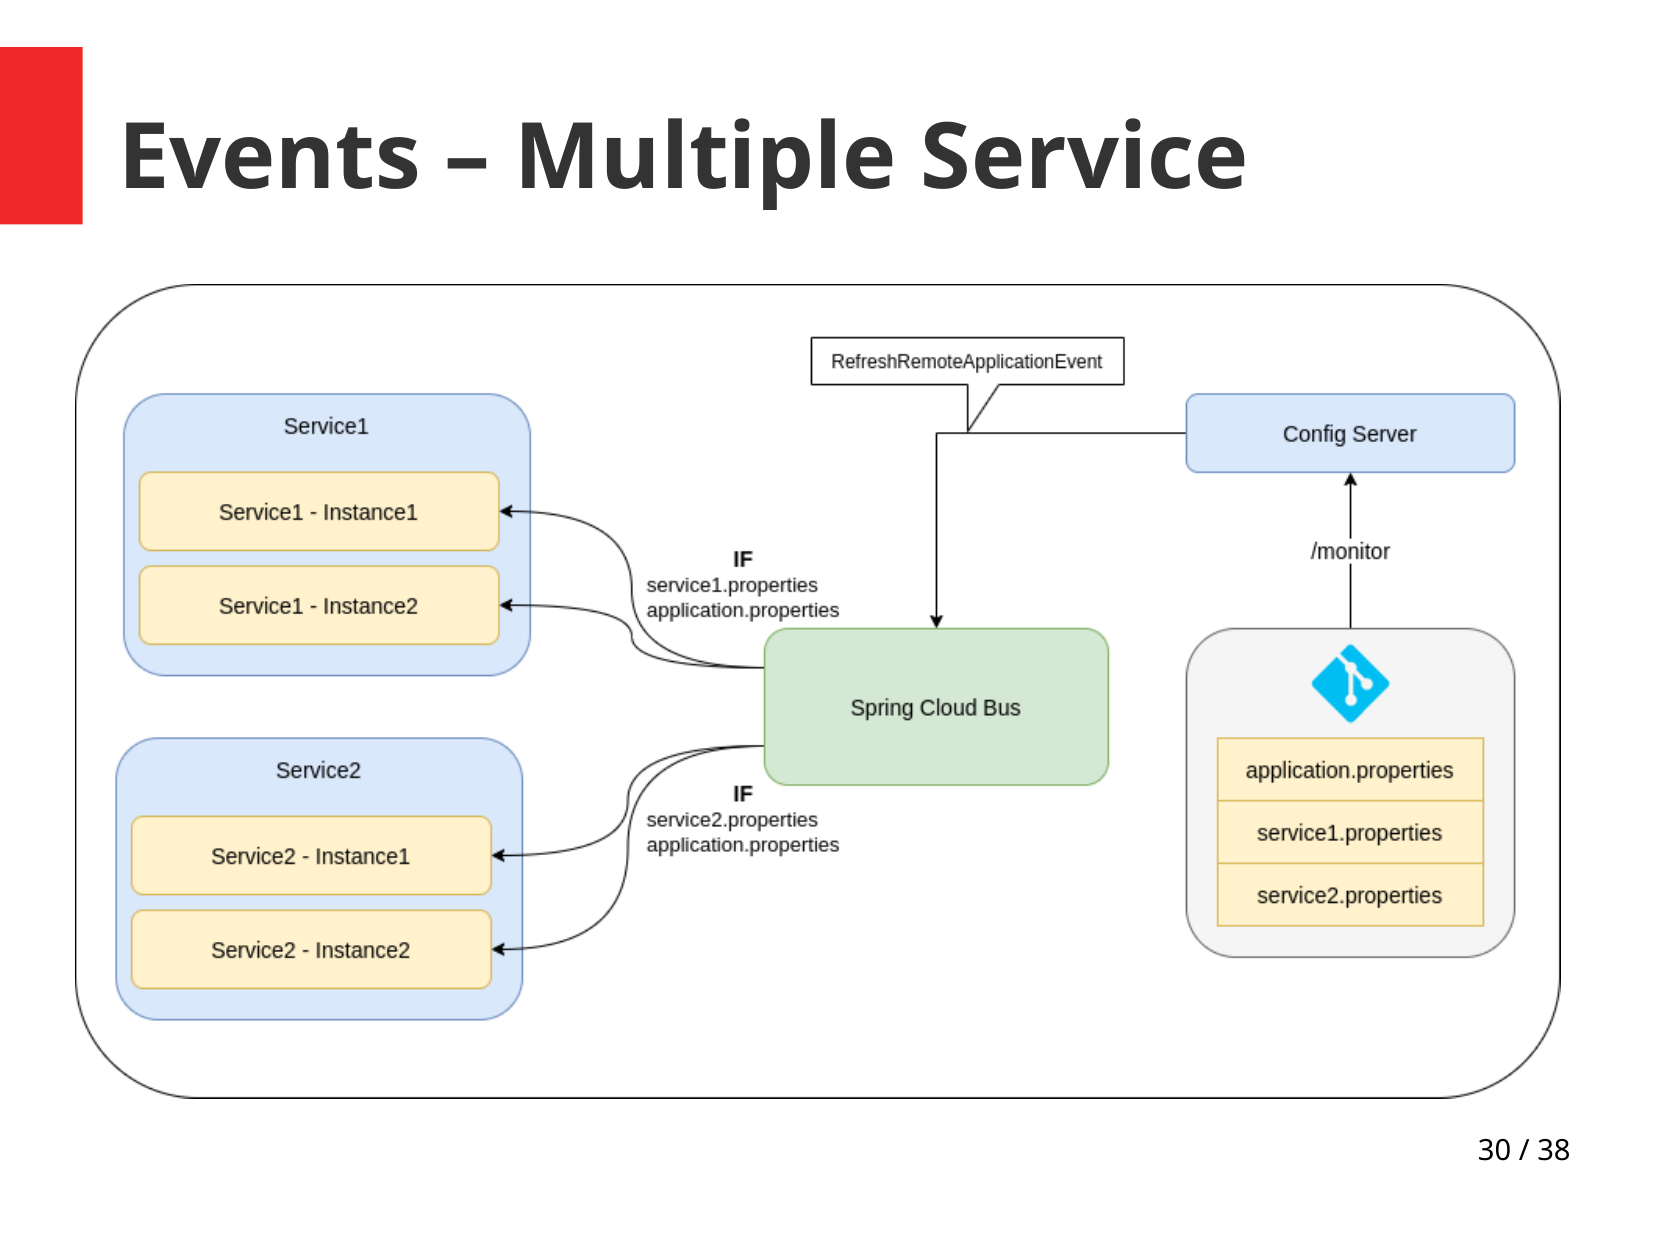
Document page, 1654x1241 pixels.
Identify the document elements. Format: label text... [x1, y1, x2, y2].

picture [75, 284, 1561, 1100]
title Events – Multiple Service [118, 49, 1571, 257]
